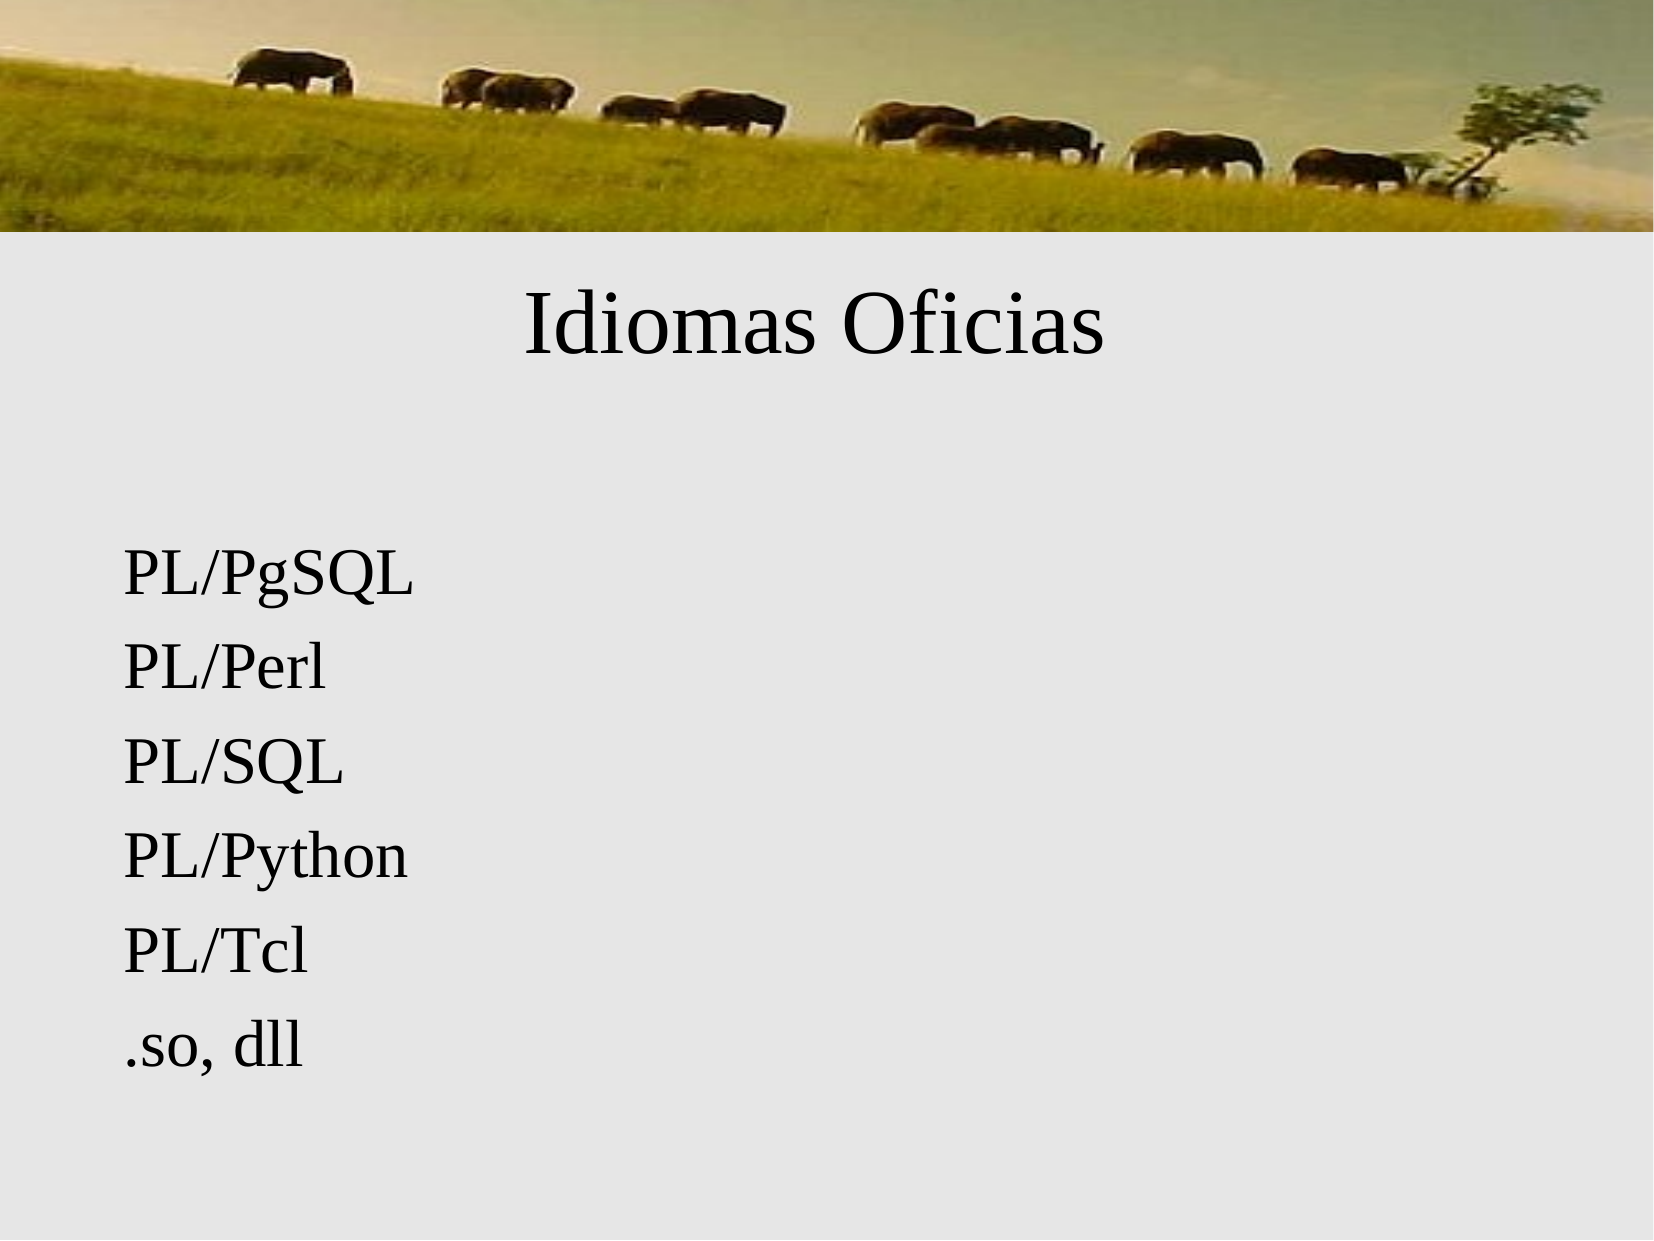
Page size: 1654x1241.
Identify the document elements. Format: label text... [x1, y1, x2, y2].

title Idiomas Oficias [29, 263, 1625, 377]
picture [0, 0, 1654, 232]
list PL/PgSQL PL/Perl PL/SQL PL/Python PL/Tcl .so, dll [124, 531, 1530, 1101]
